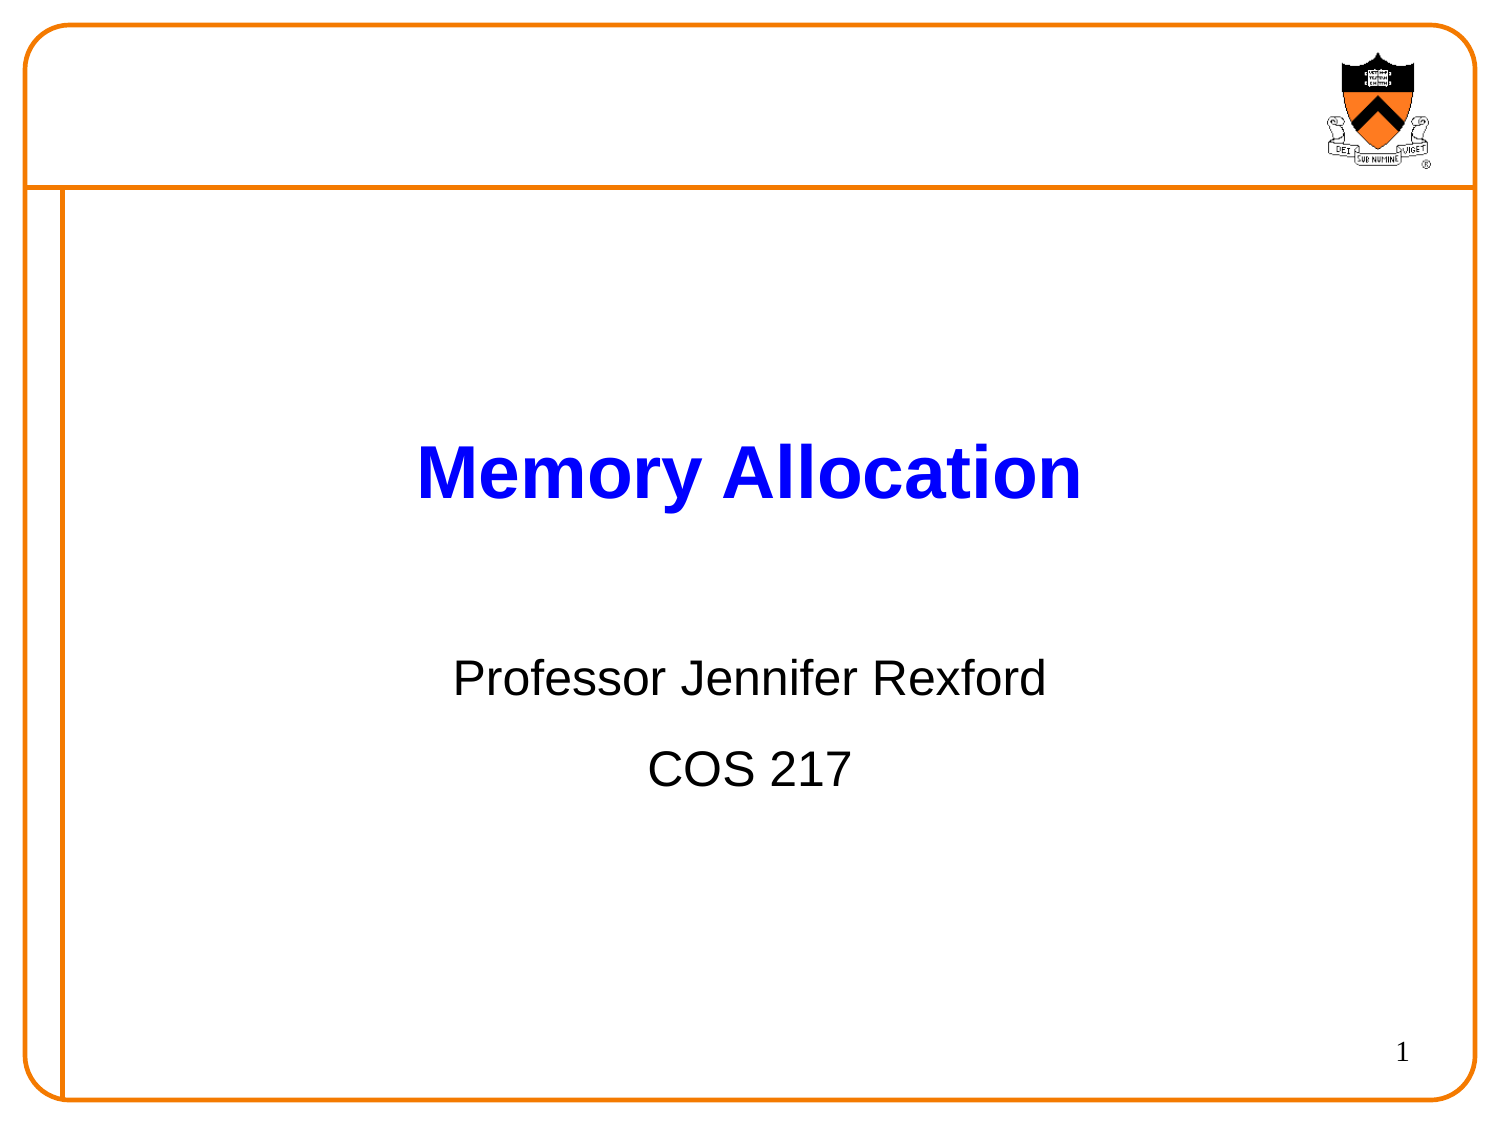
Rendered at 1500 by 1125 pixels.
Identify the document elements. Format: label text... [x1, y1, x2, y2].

picture [1325, 49, 1431, 169]
subtitle Professor Jennifer Rexford COS 217 [225, 637, 1276, 926]
title Memory Allocation [112, 374, 1388, 563]
